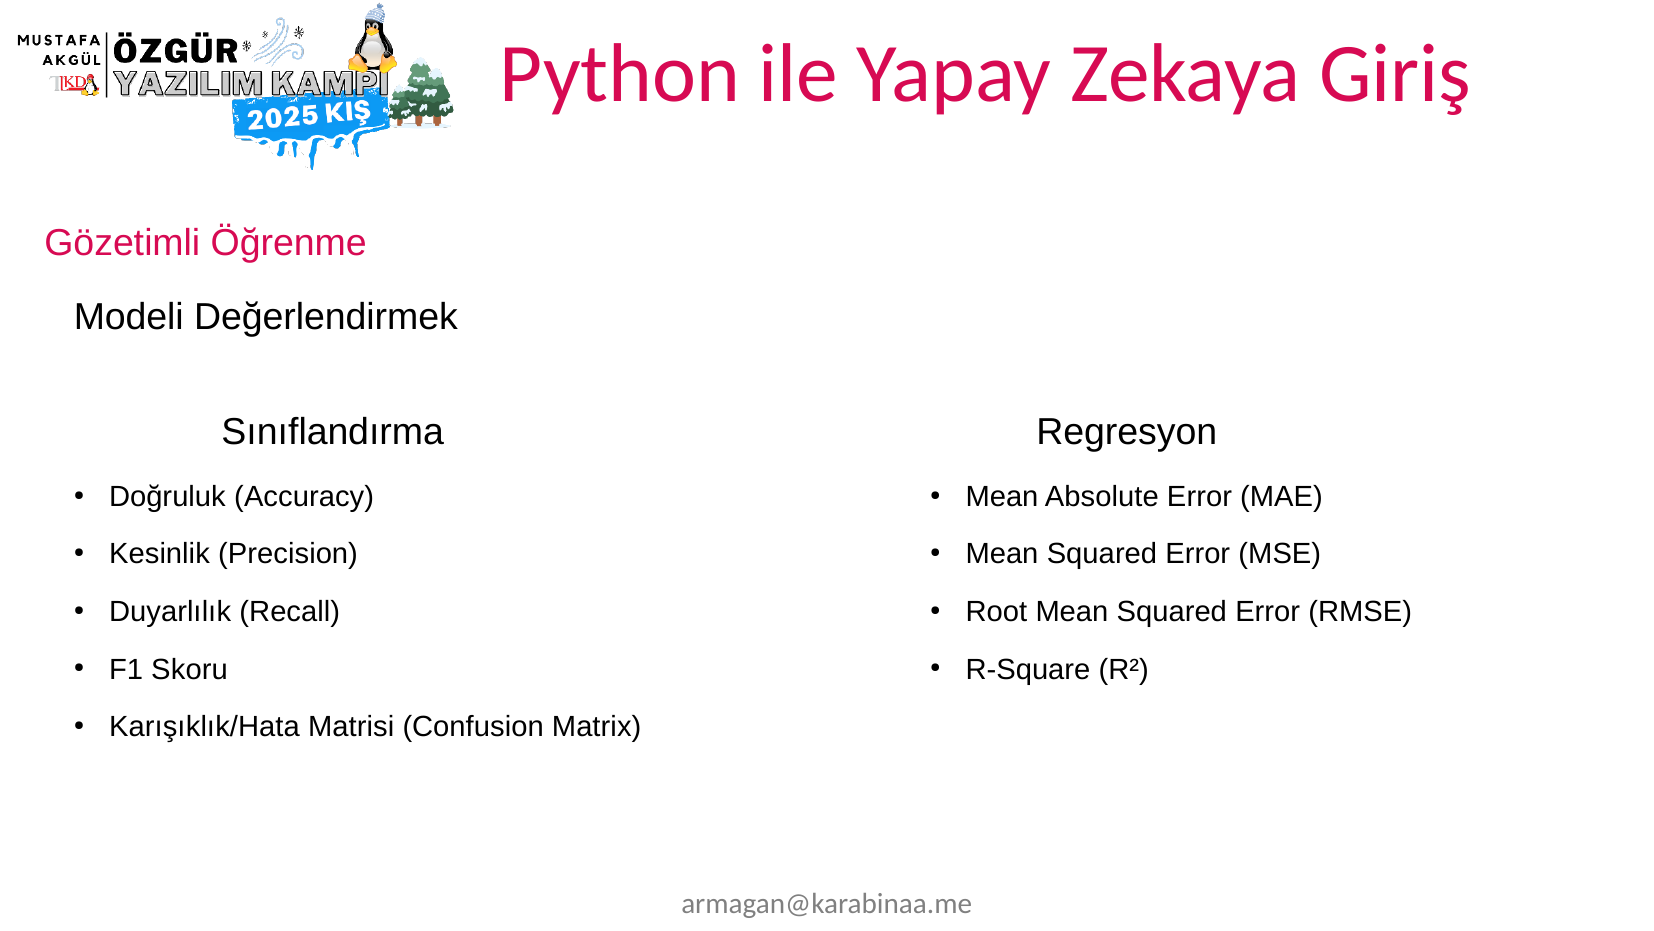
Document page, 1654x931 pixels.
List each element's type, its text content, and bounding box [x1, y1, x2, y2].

text_box Mean Absolute Error (MAE) Mean Squared Error (MSE) Root Mean Squared Error (RMSE) R-Square (R²) [915, 472, 1565, 827]
text_box Doğruluk (Accuracy) Kesinlik (Precision) Duyarlılık (Recall) F1 Skoru Karışıklık/Hata Matrisi (Confusion Matrix) [59, 472, 709, 827]
picture [0, 0, 463, 177]
text_box Modeli Değerlendirmek [59, 288, 532, 387]
text_box Python ile Yapay Zekaya Giriş [484, 10, 1654, 126]
text_box Sınıflandırma [206, 403, 473, 472]
text_box Gözetimli Öğrenme [29, 213, 854, 271]
text_box Regresyon [1021, 403, 1288, 472]
text_box armagan@karabinaa.me [0, 877, 1654, 928]
